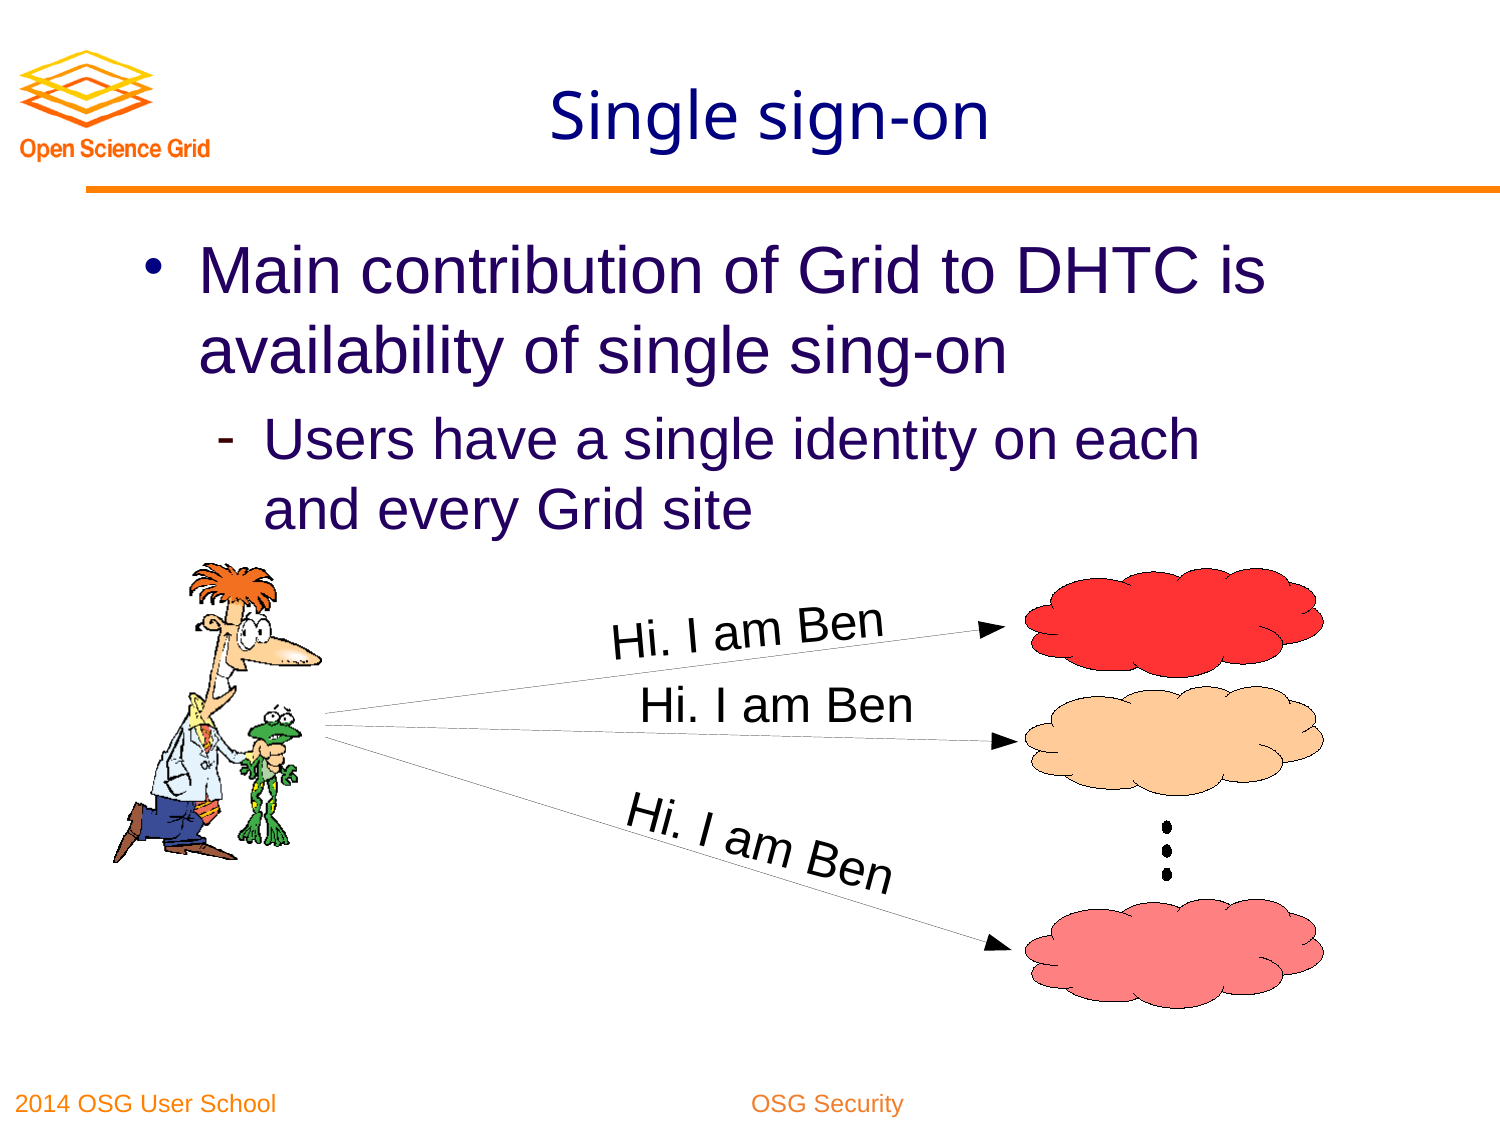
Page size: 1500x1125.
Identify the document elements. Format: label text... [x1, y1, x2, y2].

picture [0, 27, 201, 179]
text_box Hi. I am Ben [604, 765, 1006, 940]
text_box [1162, 868, 1172, 881]
title Single sign-on [201, 18, 1342, 207]
text_box [1025, 899, 1324, 1009]
text_box Hi. I am Ben [624, 664, 941, 740]
text_box [1025, 686, 1324, 796]
text_box [1162, 844, 1172, 858]
picture [113, 562, 322, 863]
list Main contribution of Grid to DHTC is availability of single sing-on Users have a single identity on each and every Grid site [127, 218, 1403, 962]
text_box [1162, 820, 1172, 834]
text_box [1025, 568, 1324, 678]
text_box Hi. I am Ben [592, 574, 940, 679]
